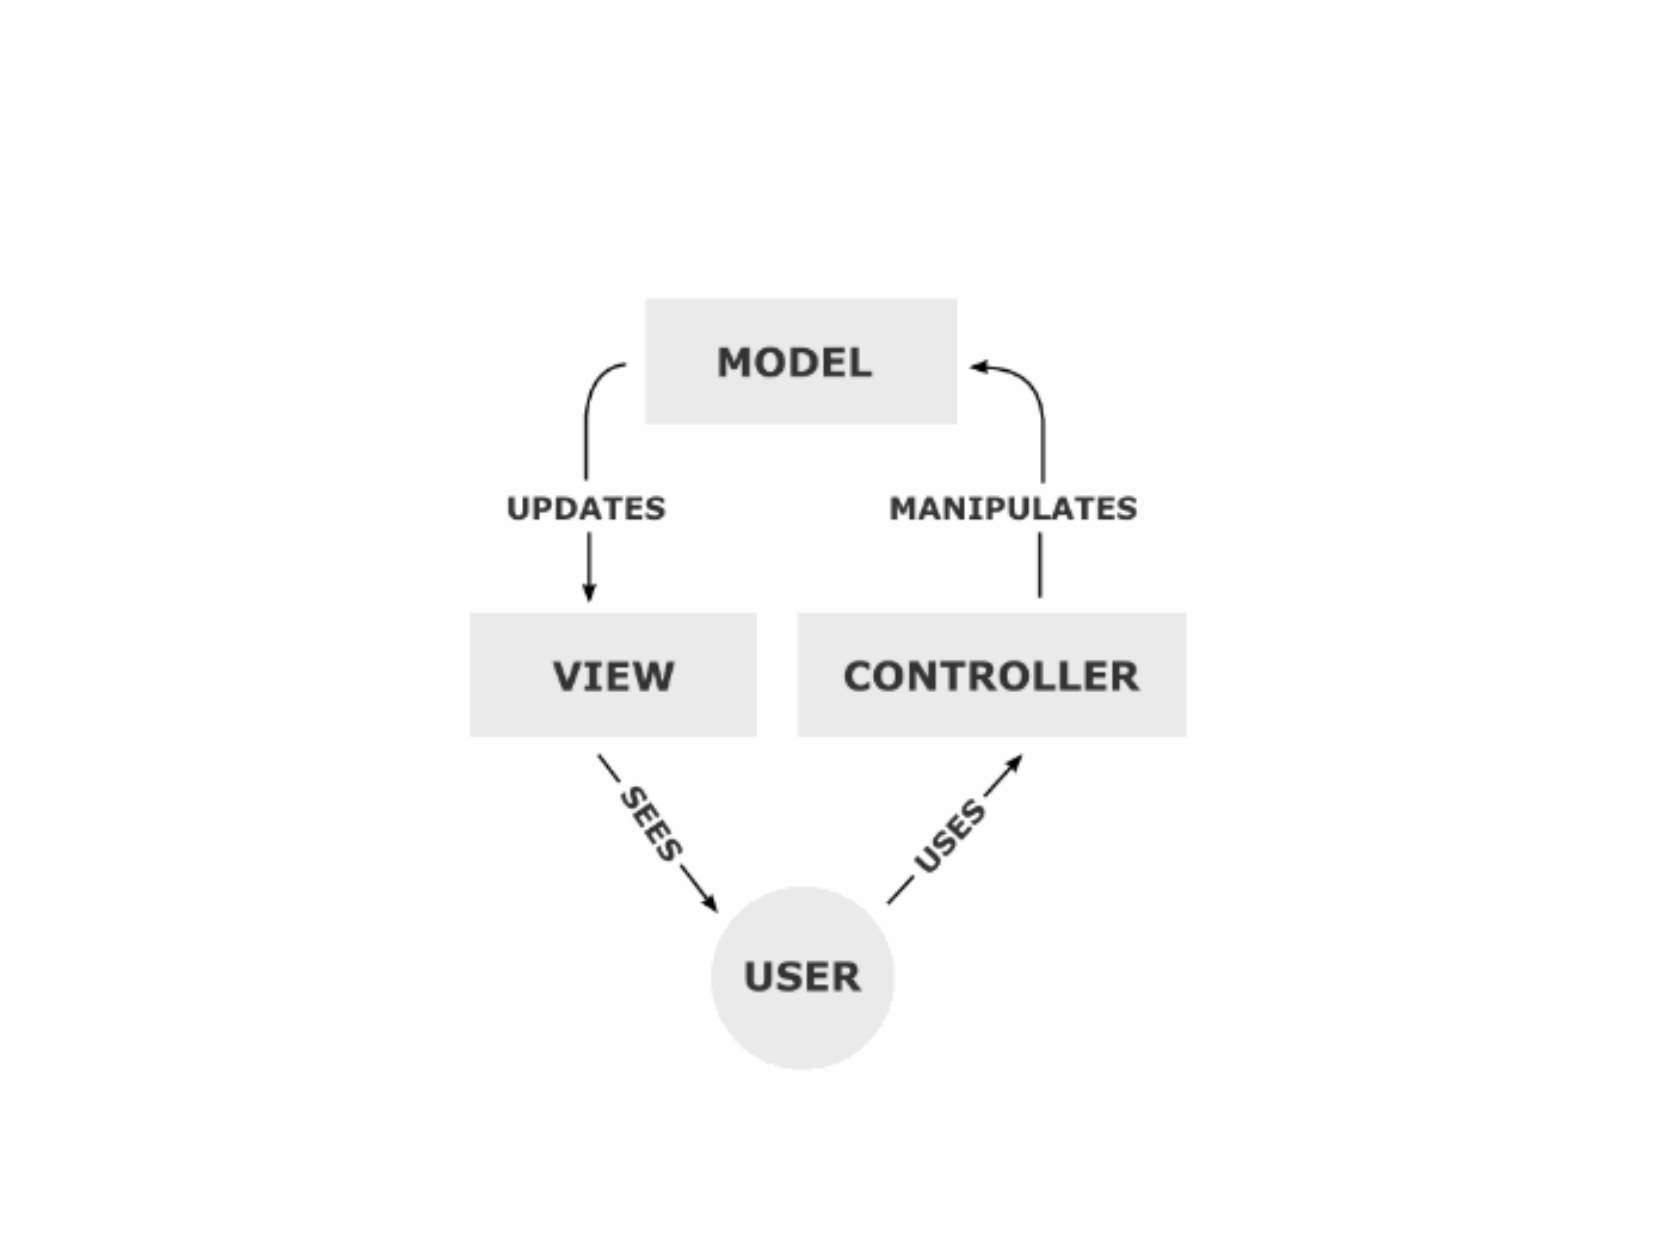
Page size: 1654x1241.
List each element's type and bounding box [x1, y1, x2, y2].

picture [447, 265, 1211, 1100]
